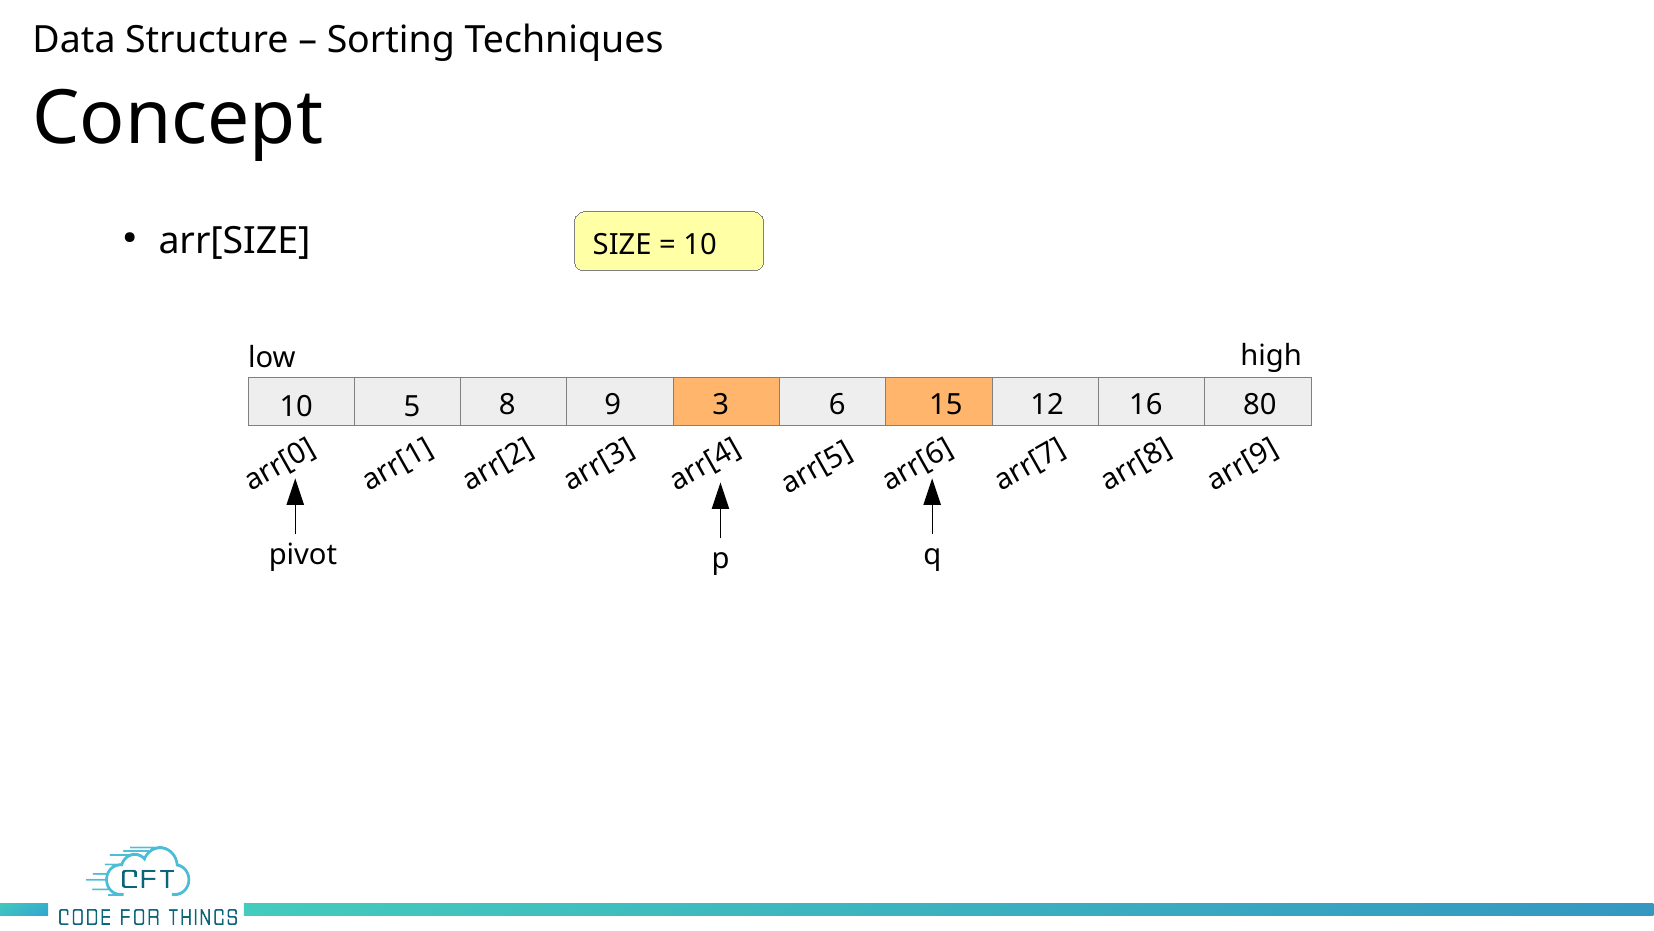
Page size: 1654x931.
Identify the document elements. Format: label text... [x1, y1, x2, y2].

text_box [574, 211, 764, 271]
text_box q [908, 525, 957, 575]
text_box [657, 377, 690, 426]
text_box 9 [589, 376, 657, 426]
text_box arr[SIZE] [108, 205, 353, 272]
text_box arr[3] [537, 413, 680, 517]
picture [59, 846, 237, 925]
text_box arr[6] [863, 426, 999, 517]
text_box arr[8] [1079, 401, 1213, 517]
text_box [1296, 377, 1312, 426]
text_box 5 [388, 377, 438, 428]
text_box arr[2] [437, 404, 574, 517]
text_box 15 [914, 376, 982, 426]
text_box pivot [253, 525, 358, 575]
text_box arr[0] [218, 403, 360, 517]
text_box 12 [1015, 376, 1083, 426]
text_box [551, 377, 589, 426]
text_box arr[5] [756, 404, 898, 520]
text_box arr[1] [336, 401, 473, 517]
text_box high [1225, 327, 1329, 377]
text_box [332, 377, 388, 426]
text_box 3 [690, 376, 762, 426]
text_box [762, 377, 814, 426]
text_box 6 [814, 376, 863, 426]
text_box [1182, 377, 1228, 426]
text_box arr[9] [1181, 405, 1323, 517]
text_box p [696, 529, 745, 579]
text_box low [233, 328, 337, 378]
text_box arr[4] [647, 426, 786, 517]
text_box [982, 377, 1015, 426]
text_box 8 [484, 376, 551, 426]
text_box 10 [264, 378, 332, 428]
text_box [863, 377, 914, 426]
text_box [1083, 377, 1114, 426]
text_box [248, 378, 264, 426]
text_box [438, 377, 484, 426]
text_box 16 [1114, 376, 1182, 426]
text_box arr[7] [971, 404, 1111, 517]
text_box 80 [1228, 377, 1296, 426]
text_box SIZE = 10 [577, 215, 758, 265]
title Data Structure – Sorting Techniques Concept [32, 12, 1184, 166]
